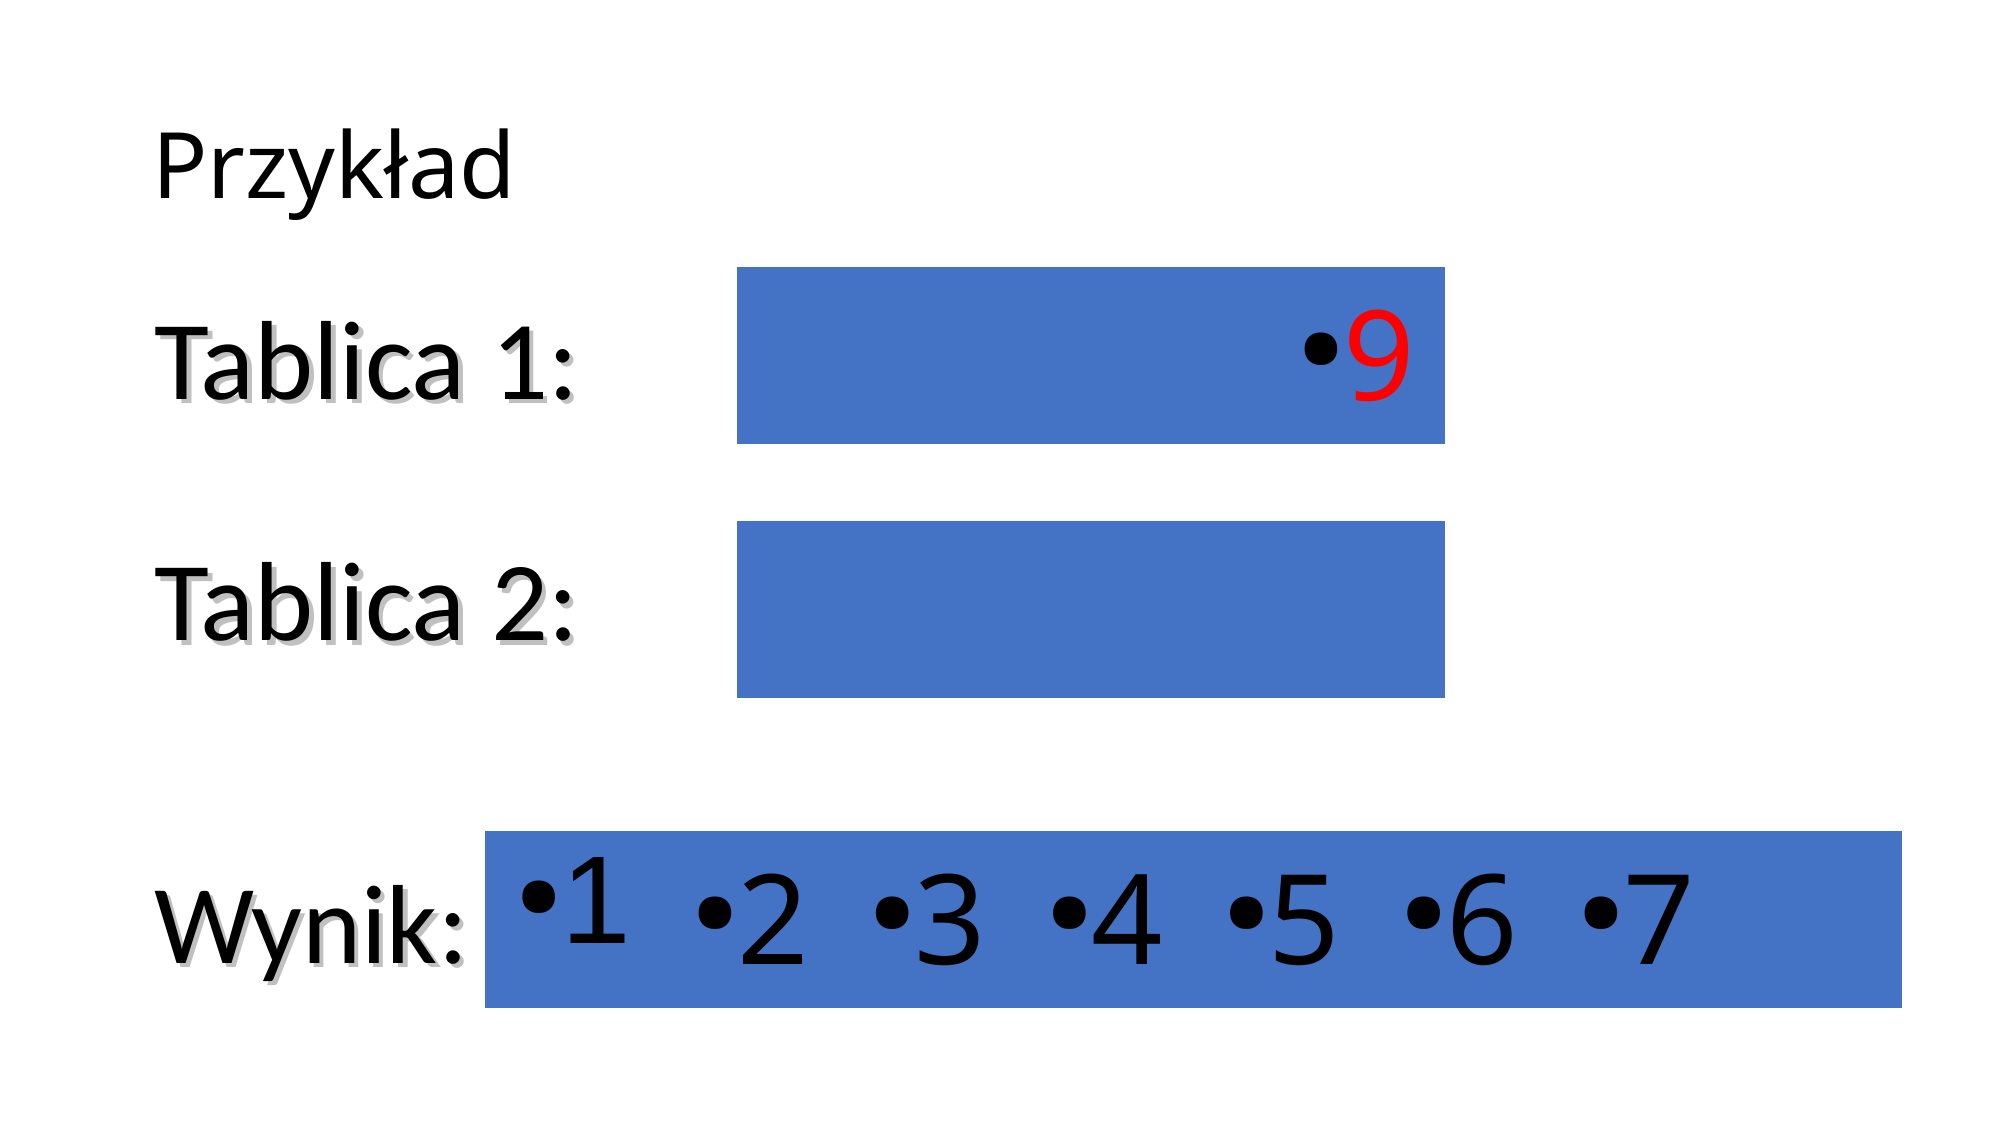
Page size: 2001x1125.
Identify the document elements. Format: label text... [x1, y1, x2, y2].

table_header [1091, 521, 1268, 698]
table_header 5 [1194, 831, 1371, 1008]
table_header 6 [1371, 831, 1548, 1008]
table_header [1268, 521, 1445, 698]
table_header [737, 521, 914, 698]
table_header 9 [1268, 267, 1445, 444]
table_header [1725, 831, 1902, 1008]
table_header 2 [662, 831, 839, 1008]
table_header [737, 267, 914, 444]
title Przykład [137, 59, 1863, 278]
table_header 4 [1017, 831, 1194, 1008]
table_header 1 [485, 831, 662, 1008]
text_box Tablica 1: [140, 279, 594, 430]
table_header [914, 267, 1091, 444]
text_box Tablica 2: [140, 521, 594, 671]
table_header 7 [1548, 831, 1725, 1008]
text_box Wynik: [139, 843, 483, 993]
table_header [1091, 267, 1268, 444]
table_header 3 [839, 831, 1017, 1008]
table_header [914, 521, 1091, 698]
